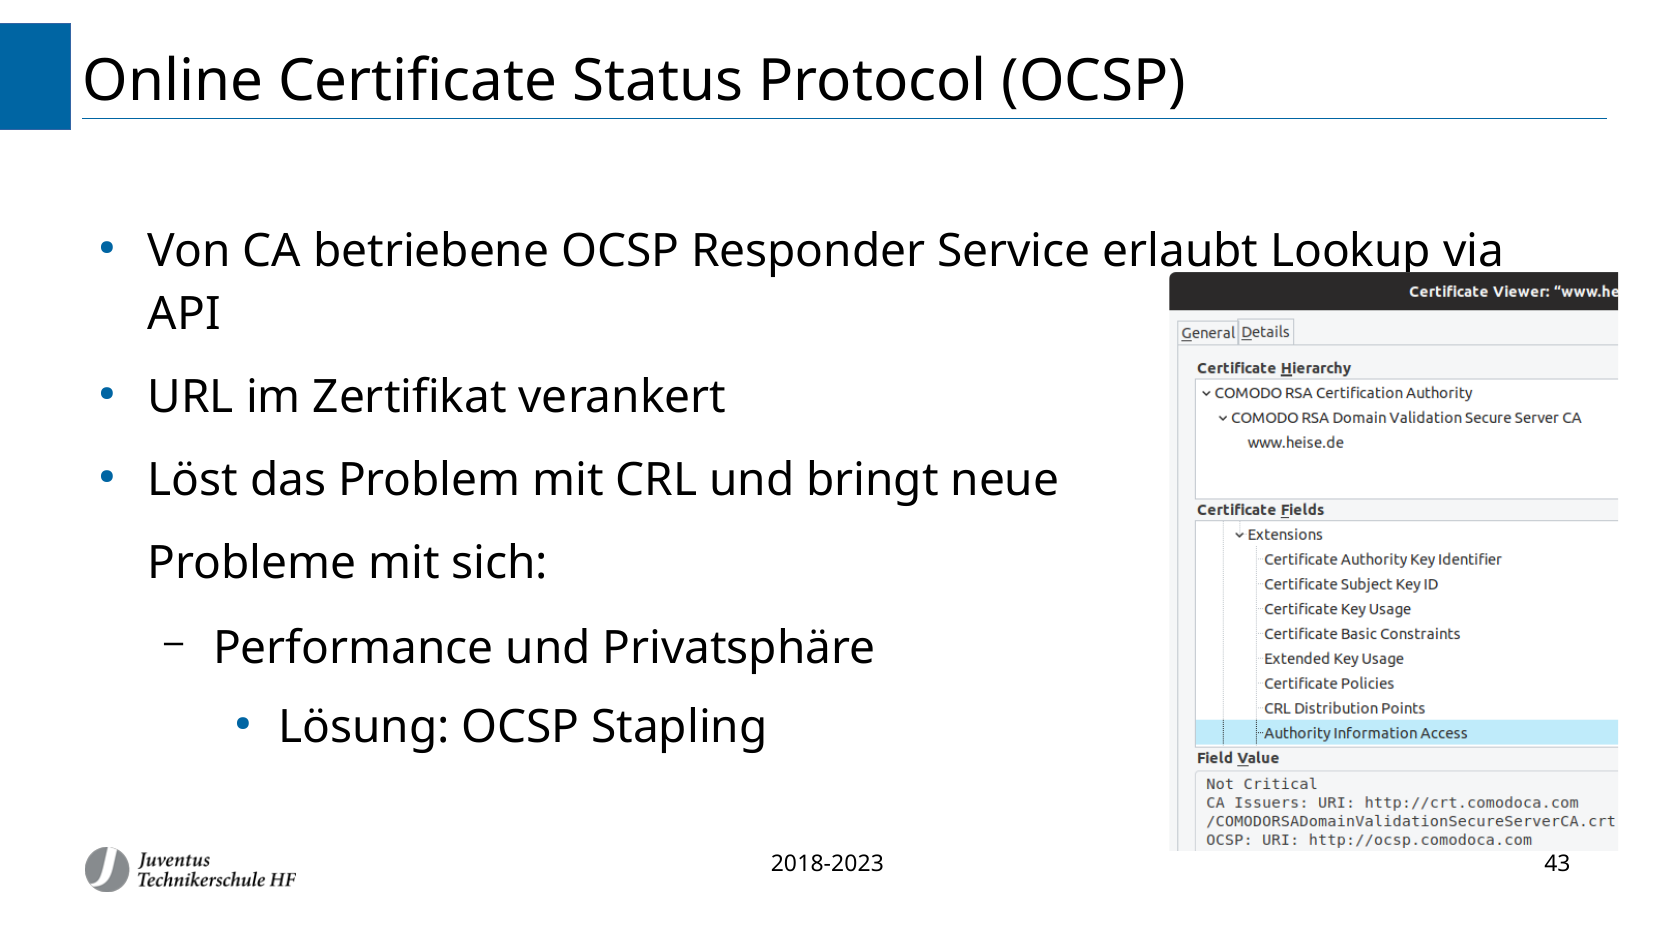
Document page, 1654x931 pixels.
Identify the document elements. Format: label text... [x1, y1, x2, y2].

list Von CA betriebene OCSP Responder Service erlaubt Lookup via API URL im Zertifikat verankert Löst das Problem mit CRL und bringt neue Probleme mit sich: Performance und Privatsphäre Lösung: OCSP Stapling [82, 217, 1571, 758]
title Online Certificate Status Protocol (OCSP) [82, 37, 1571, 119]
picture [85, 847, 296, 892]
picture [1169, 272, 1619, 851]
